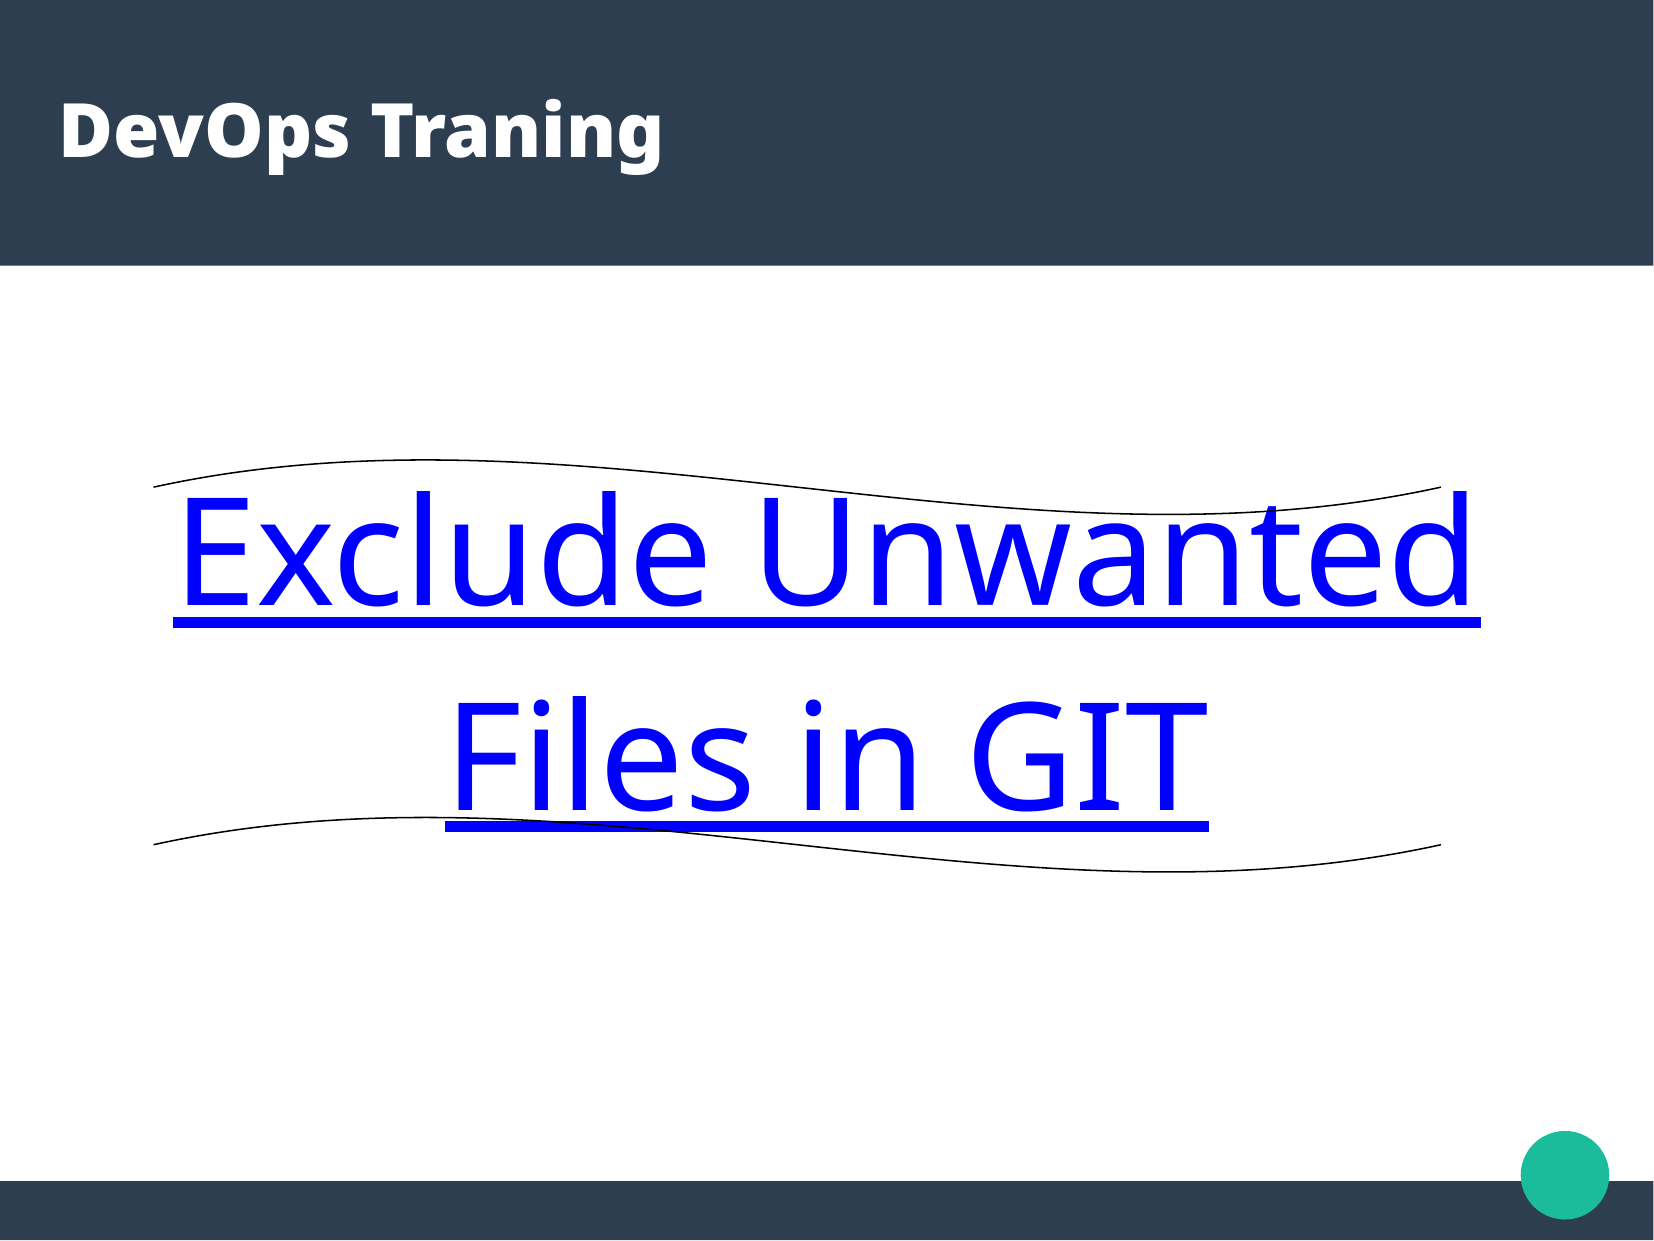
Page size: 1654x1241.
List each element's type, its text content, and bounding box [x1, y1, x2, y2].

title DevOps Traning [59, 49, 1595, 207]
subtitle Exclude Unwanted Files in GIT [82, 290, 1571, 1010]
